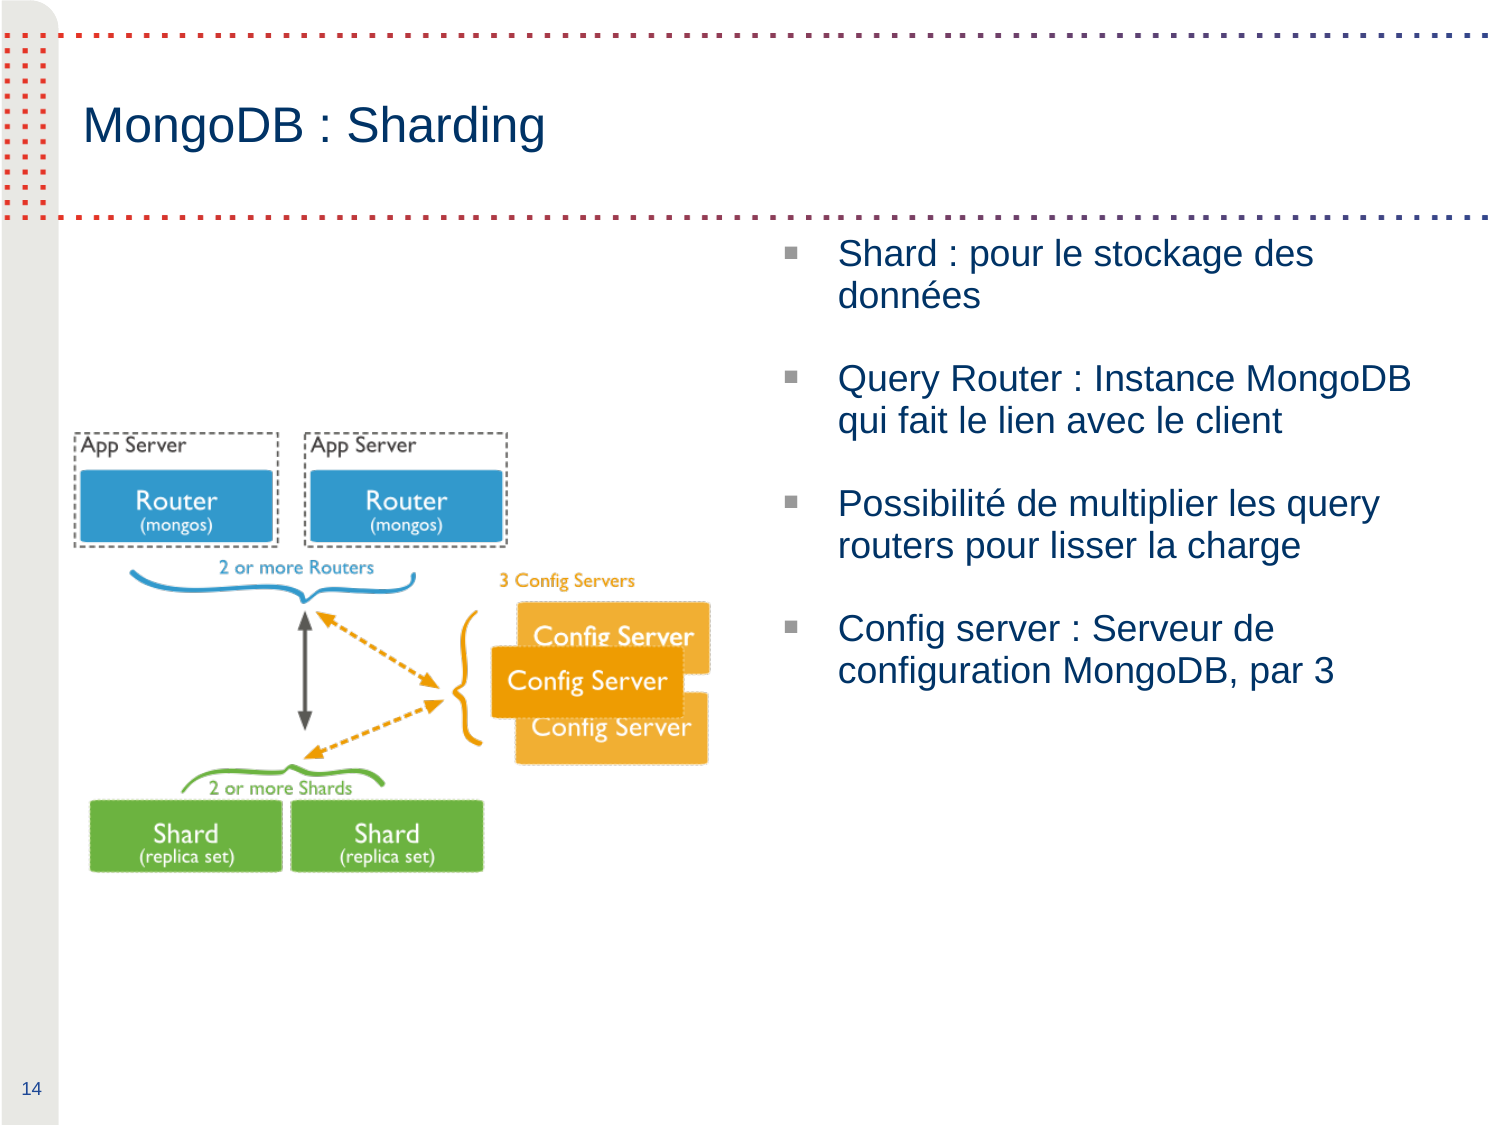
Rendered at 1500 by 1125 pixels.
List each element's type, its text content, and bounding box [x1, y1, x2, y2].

picture [62, 421, 734, 882]
list Shard : pour le stockage des données Query Router : Instance MongoDB qui fait le lien avec le client Possibilité de multiplier les query routers pour lisser la charge Config server : Serveur de configuration MongoDB, par 3 [767, 232, 1438, 1071]
picture [0, 33, 1500, 220]
title MongoDB : Sharding [82, 50, 1465, 200]
